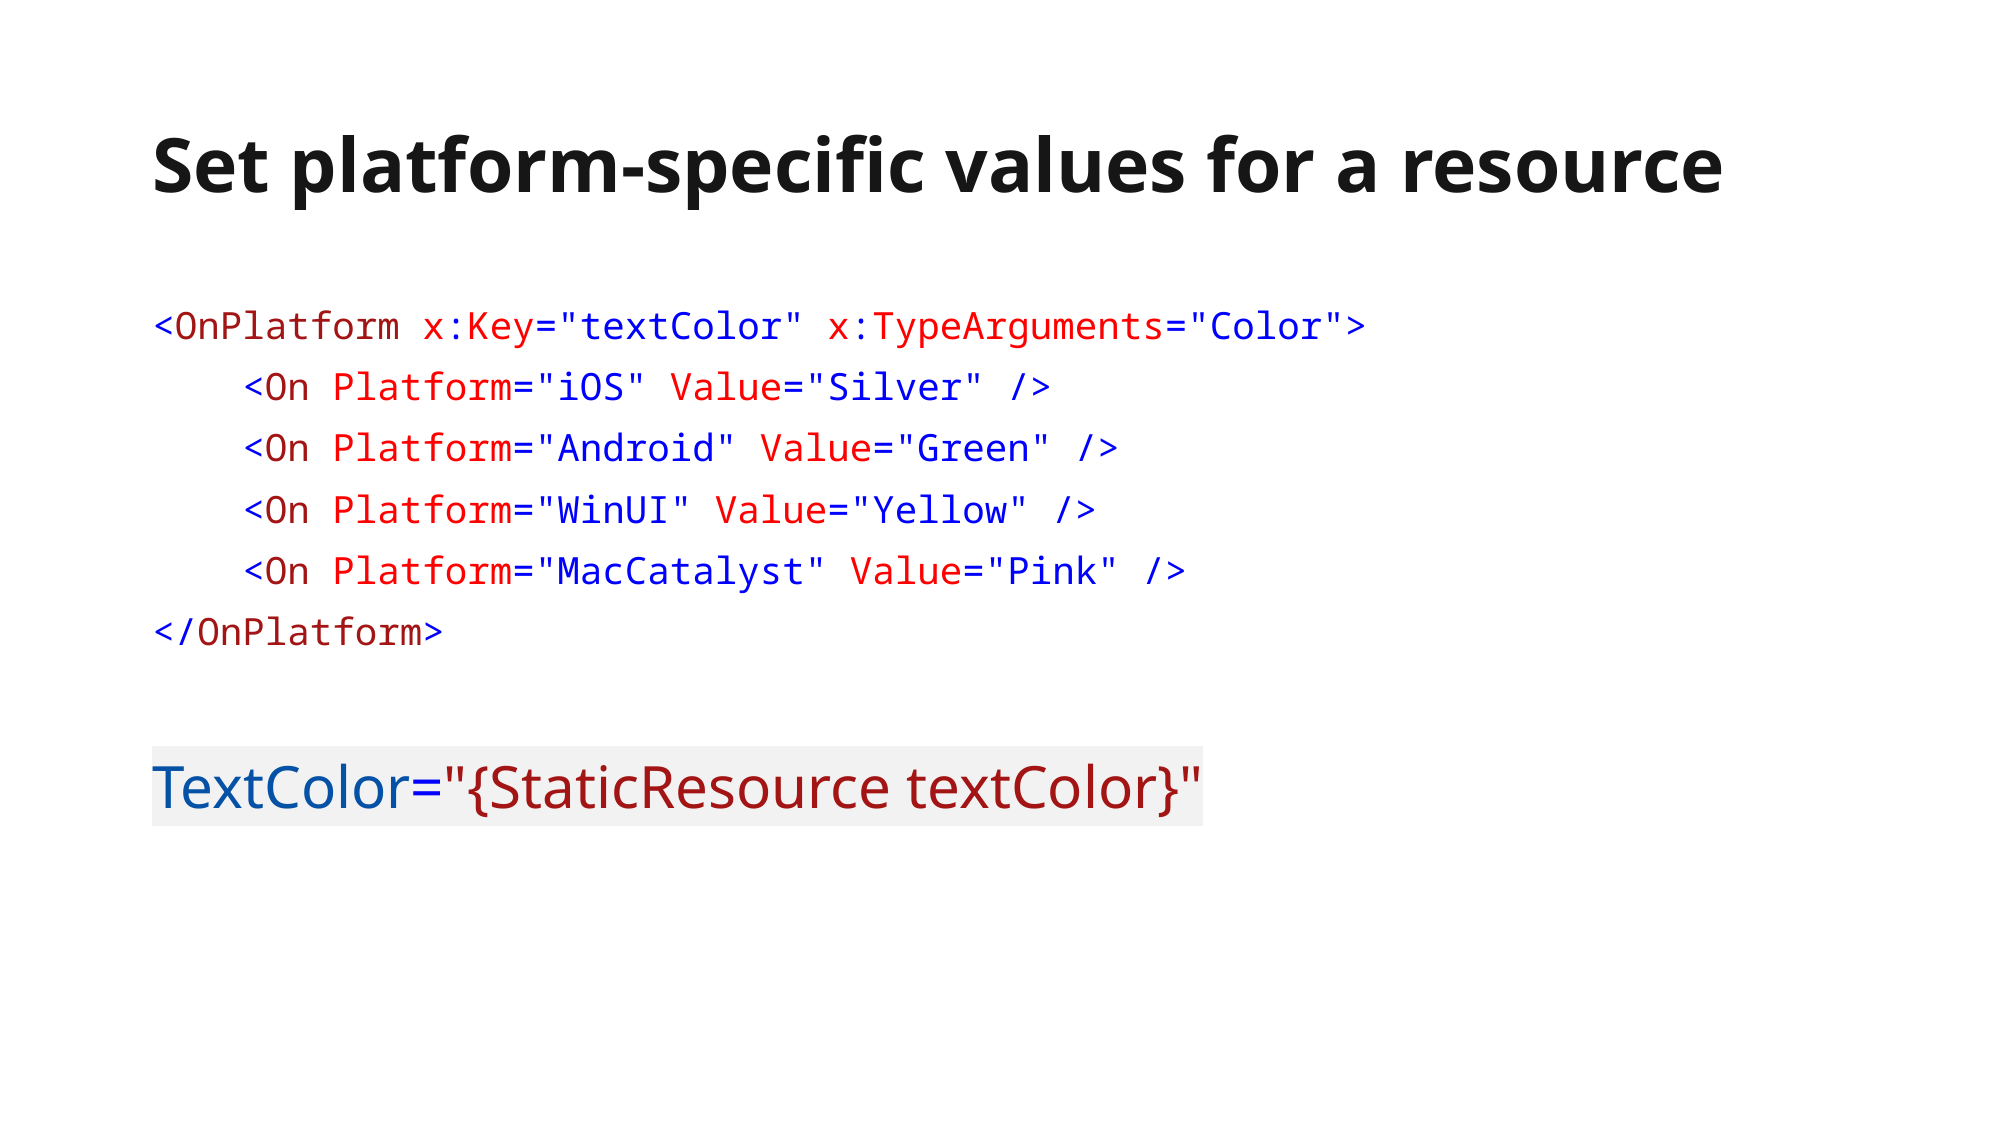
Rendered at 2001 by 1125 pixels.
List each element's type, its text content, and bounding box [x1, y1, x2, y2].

title Set platform-specific values for a resource [137, 59, 1863, 278]
list <OnPlatform x:Key="textColor" x:TypeArguments="Color"> <On Platform="iOS" Value="Silver" /> <On Platform="Android" Value="Green" /> <On Platform="WinUI" Value="Yellow" /> <On Platform="MacCatalyst" Value="Pink" /> </OnPlatform> TextColor="{StaticResource textColor}" [137, 299, 1863, 1014]
